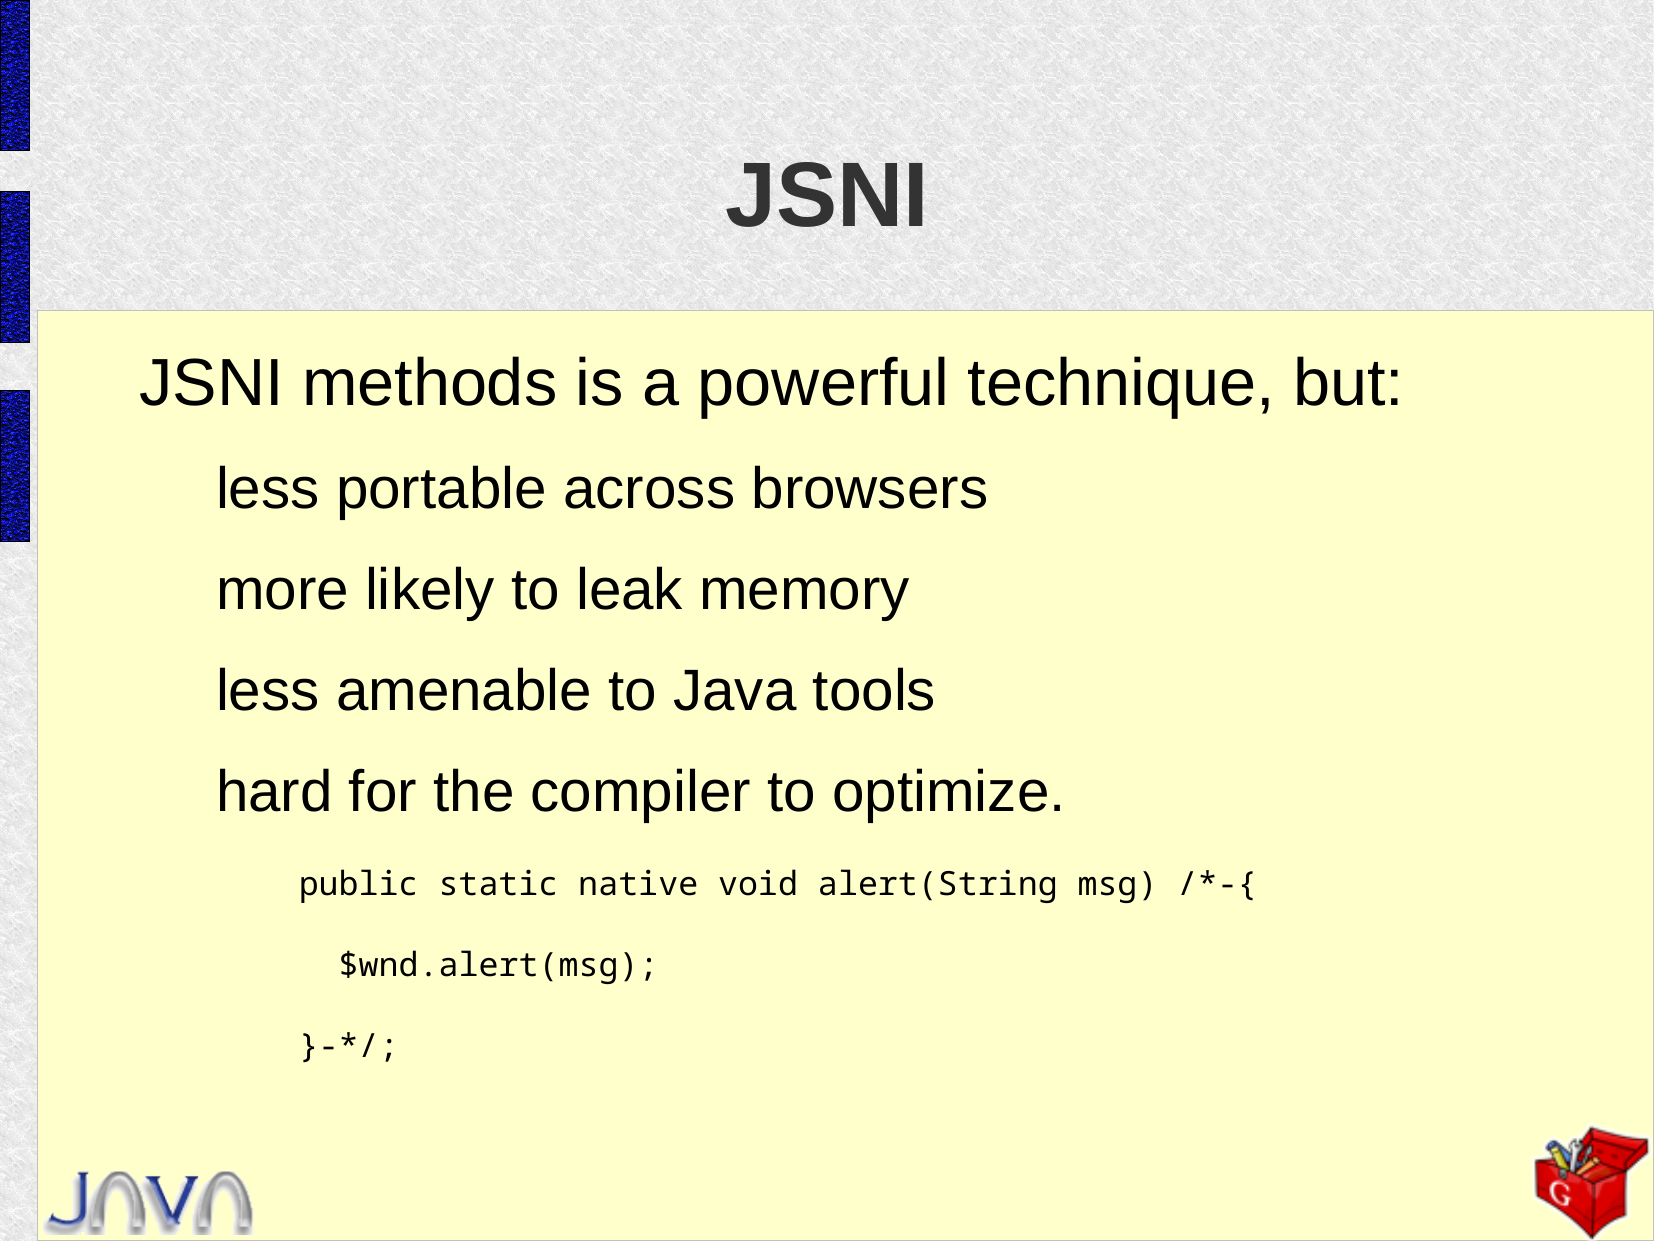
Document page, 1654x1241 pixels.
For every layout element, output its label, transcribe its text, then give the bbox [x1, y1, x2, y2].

picture [1, 391, 29, 541]
picture [1, 1, 29, 150]
picture [1525, 1118, 1654, 1241]
picture [43, 1162, 263, 1235]
list JSNI methods is a powerful technique, but: less portable across browsers more likely to leak memory less amenable to Java tools hard for the compiler to optimize. public static native void alert(String msg) /*-{ $wnd.alert(msg); }-*/; [121, 344, 1534, 1206]
title JSNI [121, 91, 1534, 299]
picture [1, 192, 29, 342]
picture [0, 0, 1654, 1241]
